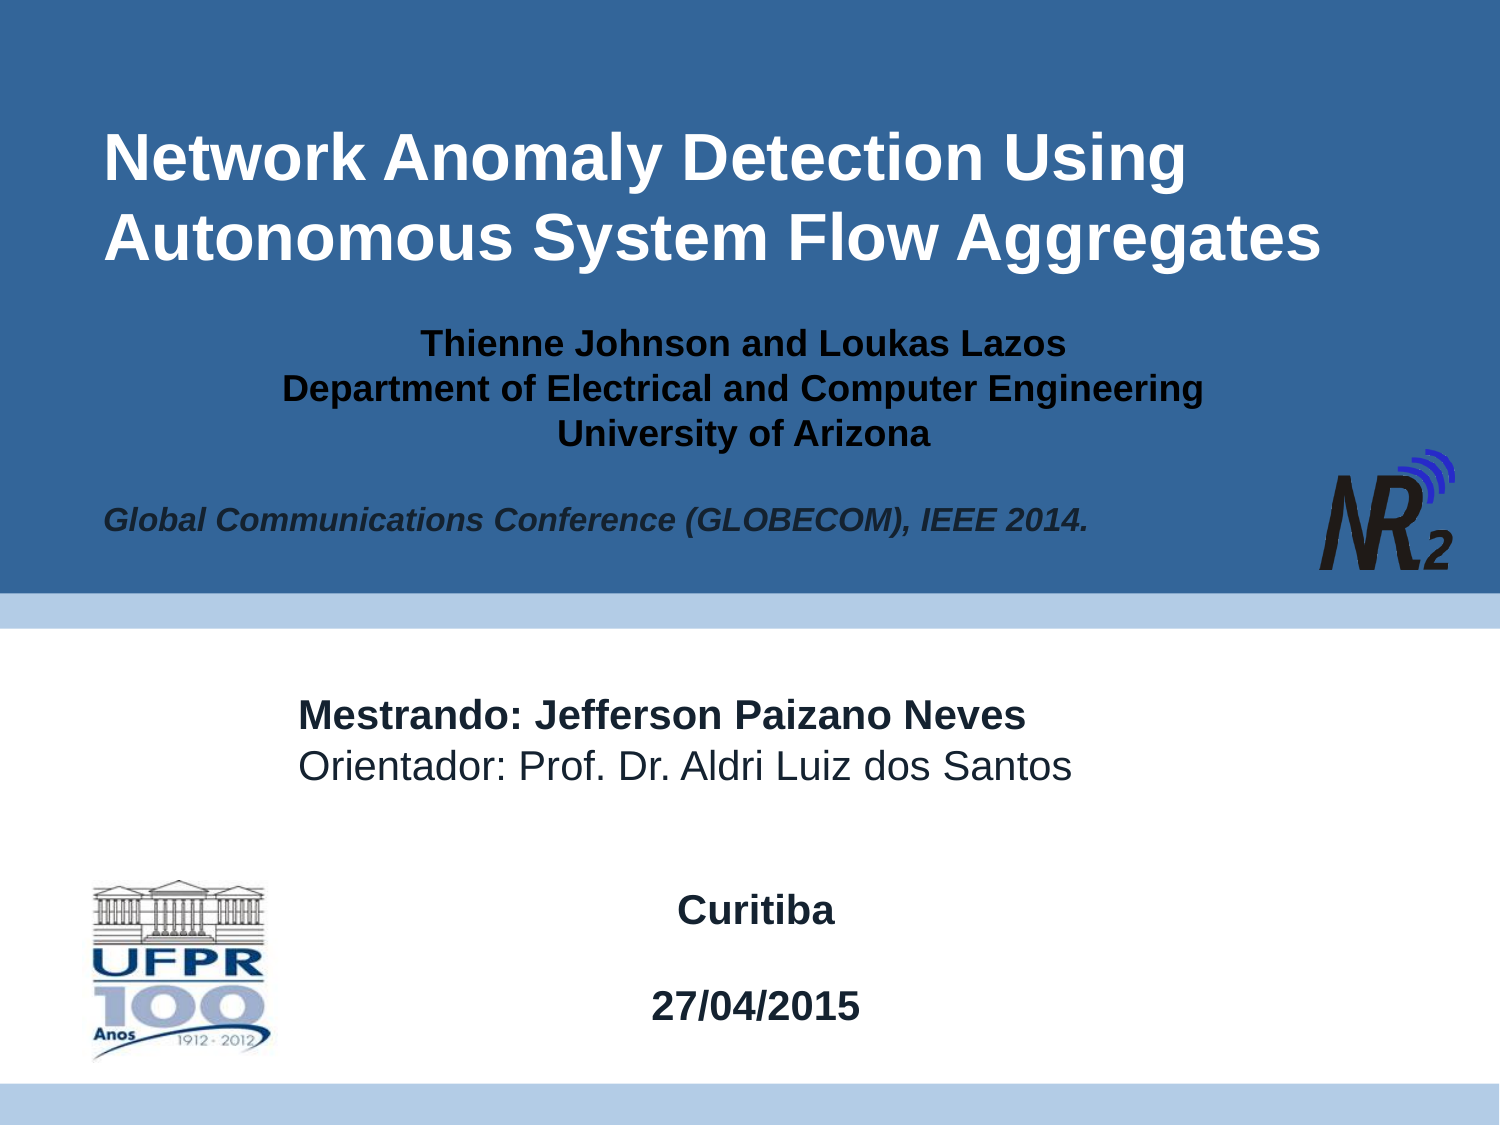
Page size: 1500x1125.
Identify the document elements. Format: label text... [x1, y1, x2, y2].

picture [82, 880, 284, 1063]
text_box Network Anomaly Detection Using Autonomous System Flow Aggregates Thienne Johnson and Loukas Lazos Department of Electrical and Computer Engineering University of Arizona Global Communications Conference (GLOBECOM), IEEE 2014. [88, 42, 1399, 610]
picture [1319, 449, 1455, 570]
text_box Mestrando: Jefferson Paizano Neves Orientador: Prof. Dr. Aldri Luiz dos Santos Curitiba 27/04/2015 [135, 680, 1376, 1016]
